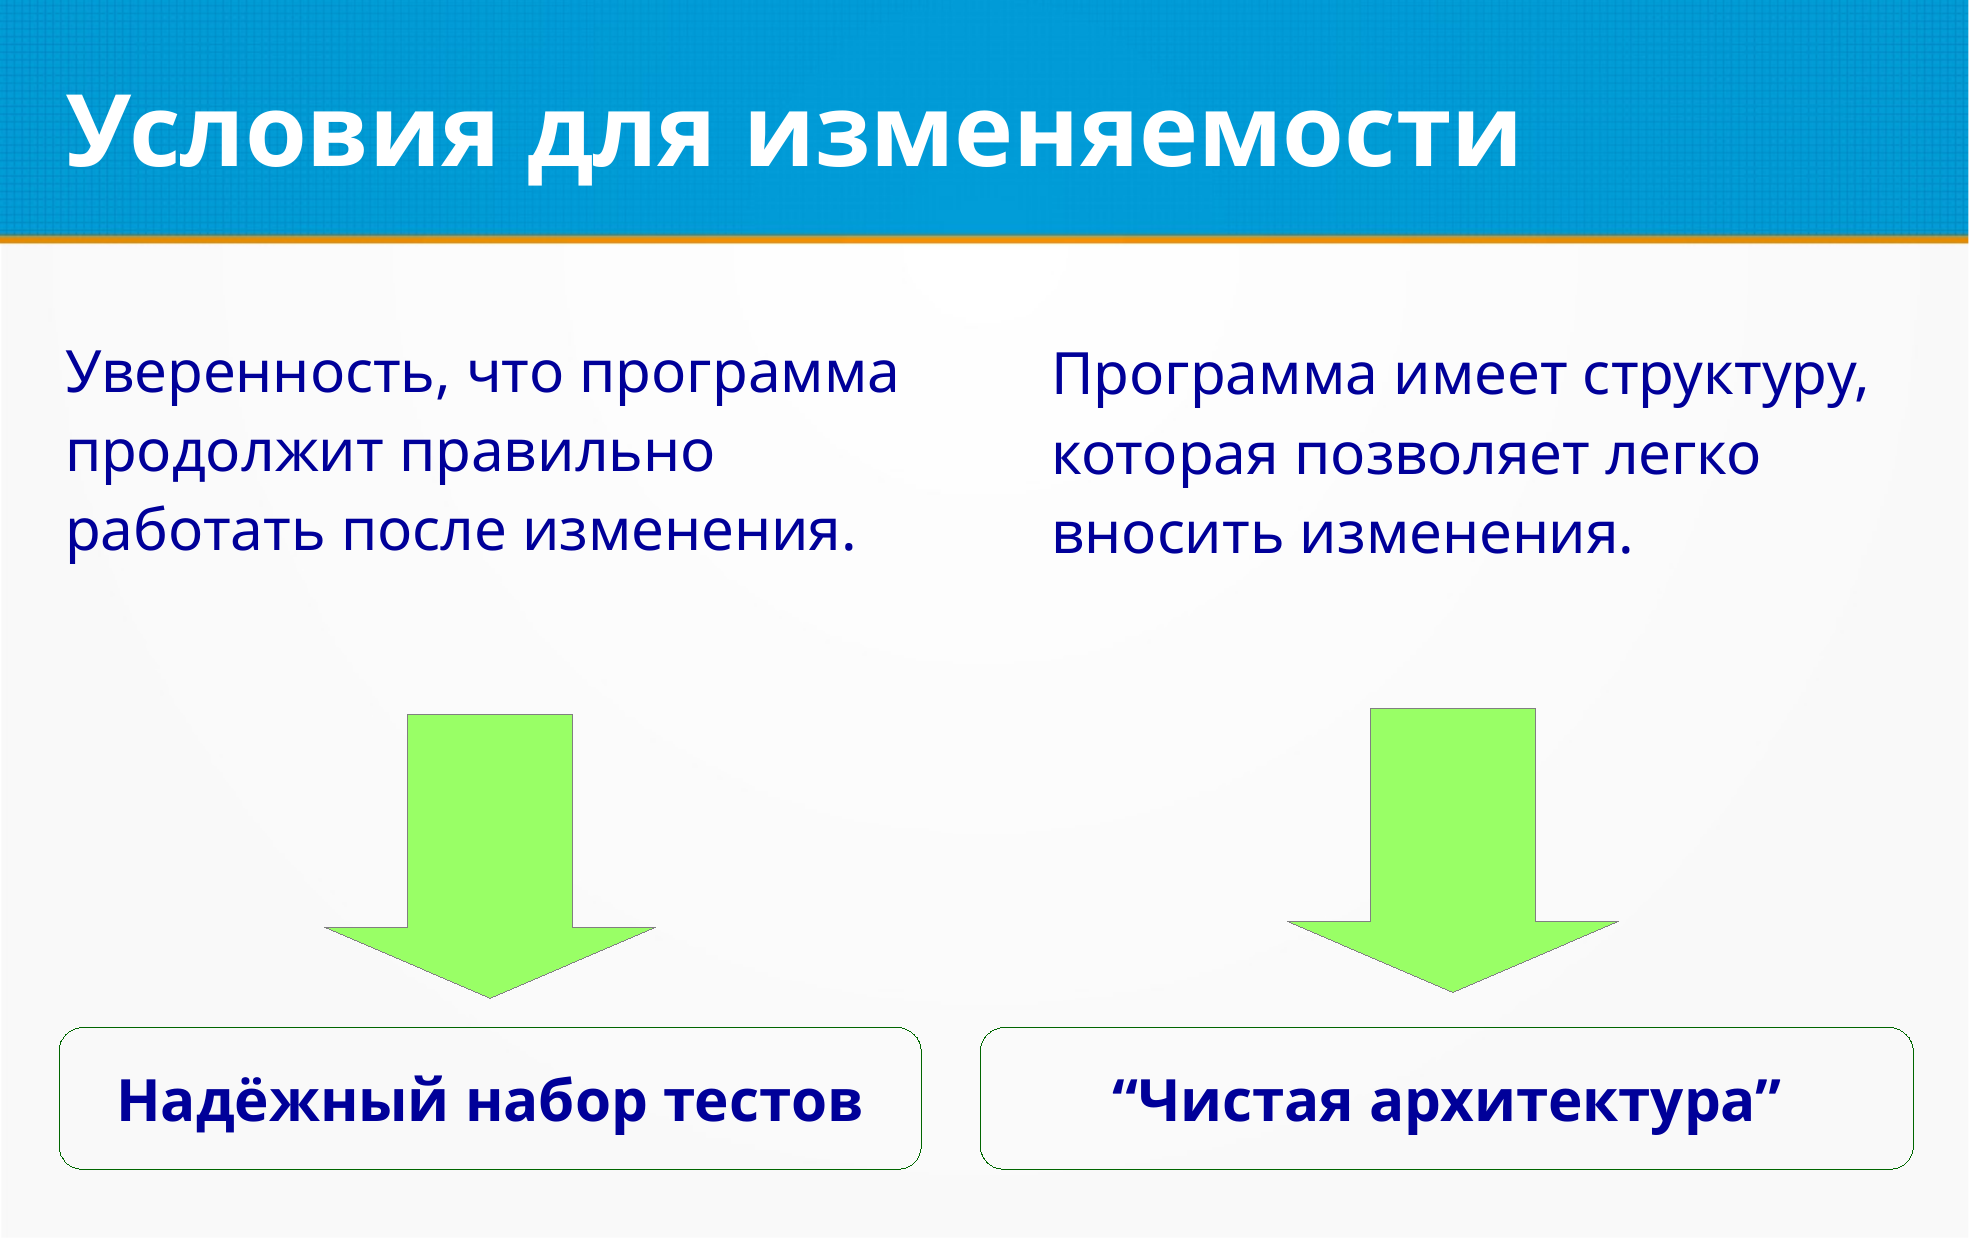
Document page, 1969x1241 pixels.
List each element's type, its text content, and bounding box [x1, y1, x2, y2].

text_box Условия для изменяемости [59, 55, 1902, 200]
text_box Уверенность, что программа продолжит правильно работать после изменения. [59, 265, 993, 632]
text_box “Чистая архитектура” [980, 1027, 1914, 1170]
picture [0, 233, 1969, 1241]
text_box Надёжный набор тестов [59, 1027, 922, 1170]
text_box [1287, 708, 1619, 993]
text_box [324, 714, 656, 999]
text_box Программа имеет структуру, которая позволяет легко вносить изменения. [1045, 248, 1942, 655]
